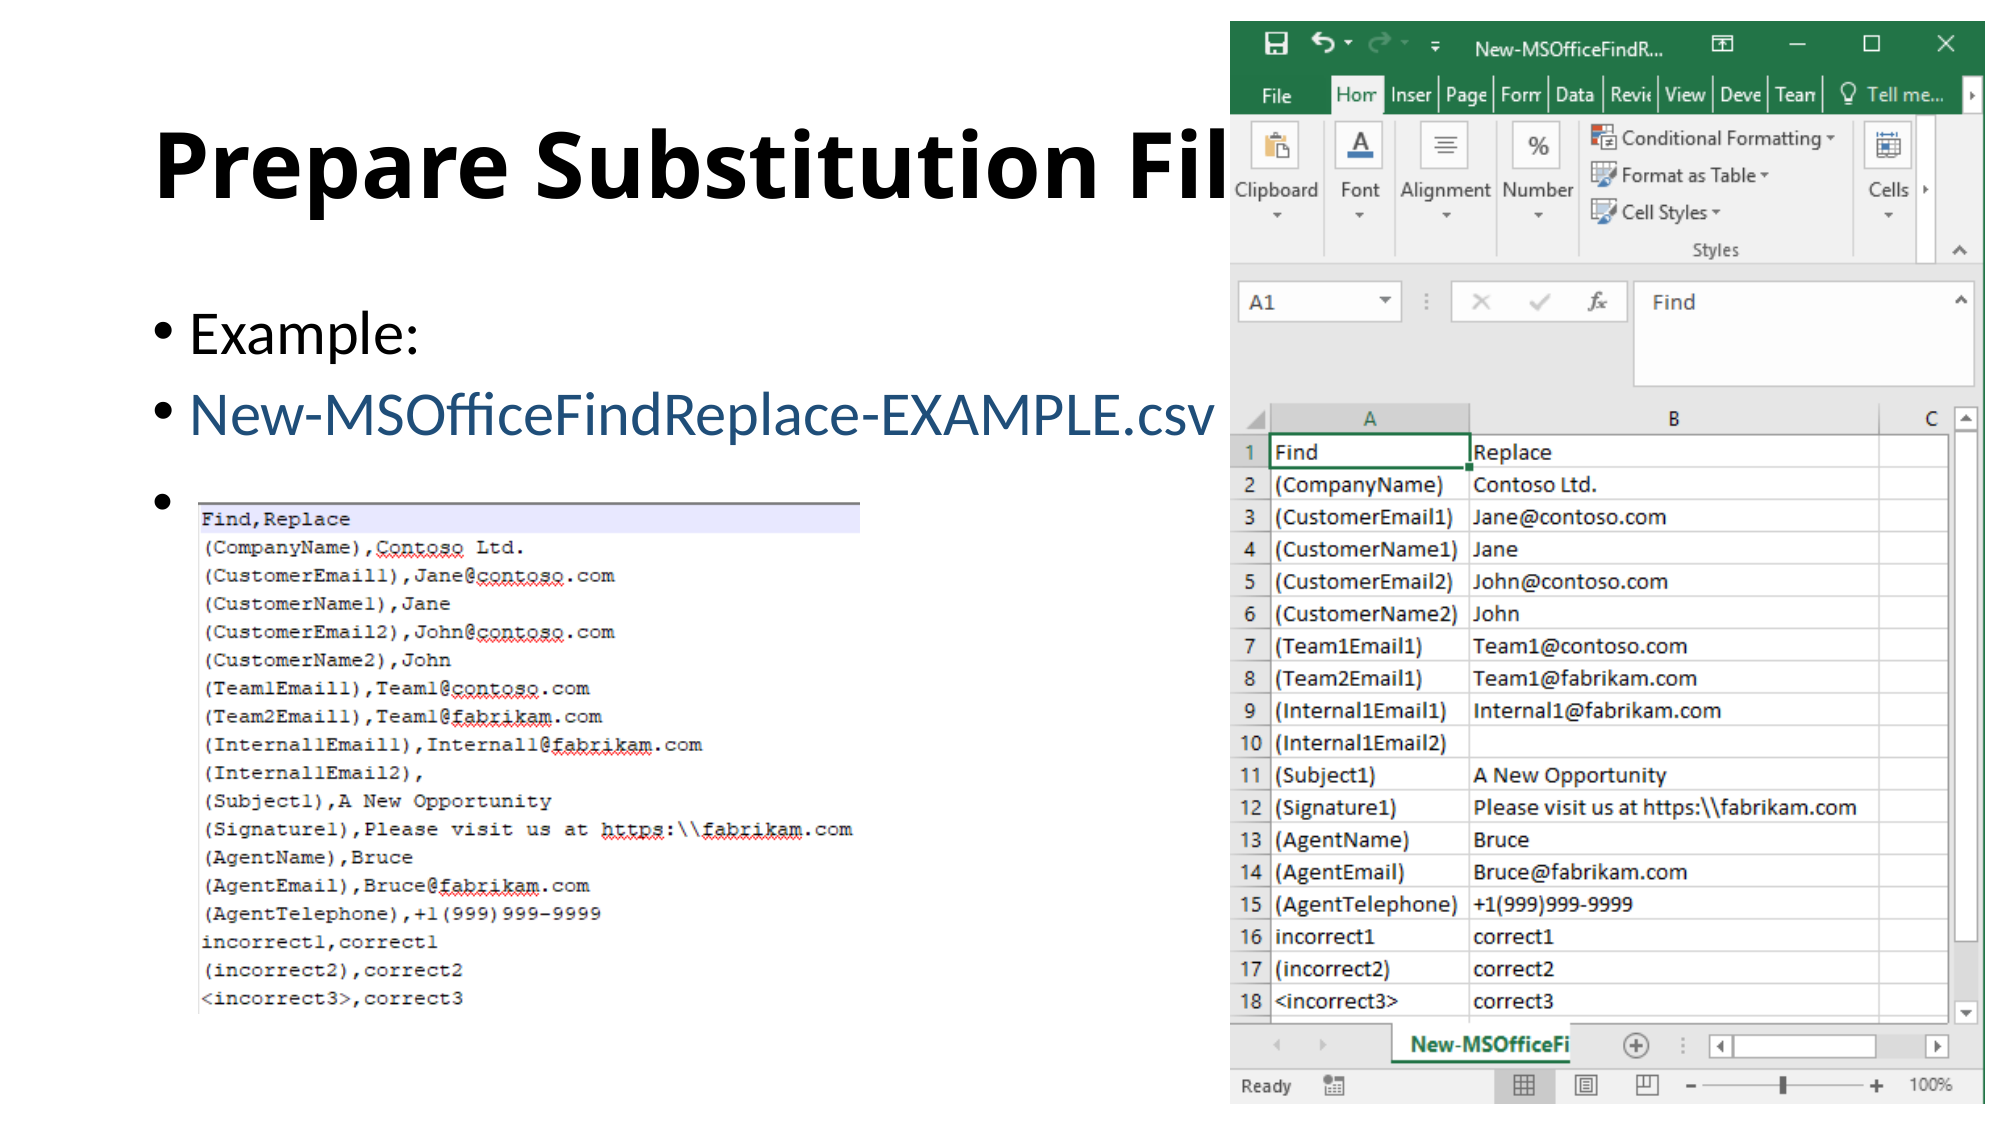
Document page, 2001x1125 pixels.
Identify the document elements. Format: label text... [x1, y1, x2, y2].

title Prepare Substitution File [137, 59, 1230, 278]
picture [198, 502, 860, 1014]
picture [1230, 21, 1985, 1104]
list Example: New-MSOfficeFindReplace-EXAMPLE.csv [137, 299, 1230, 1014]
